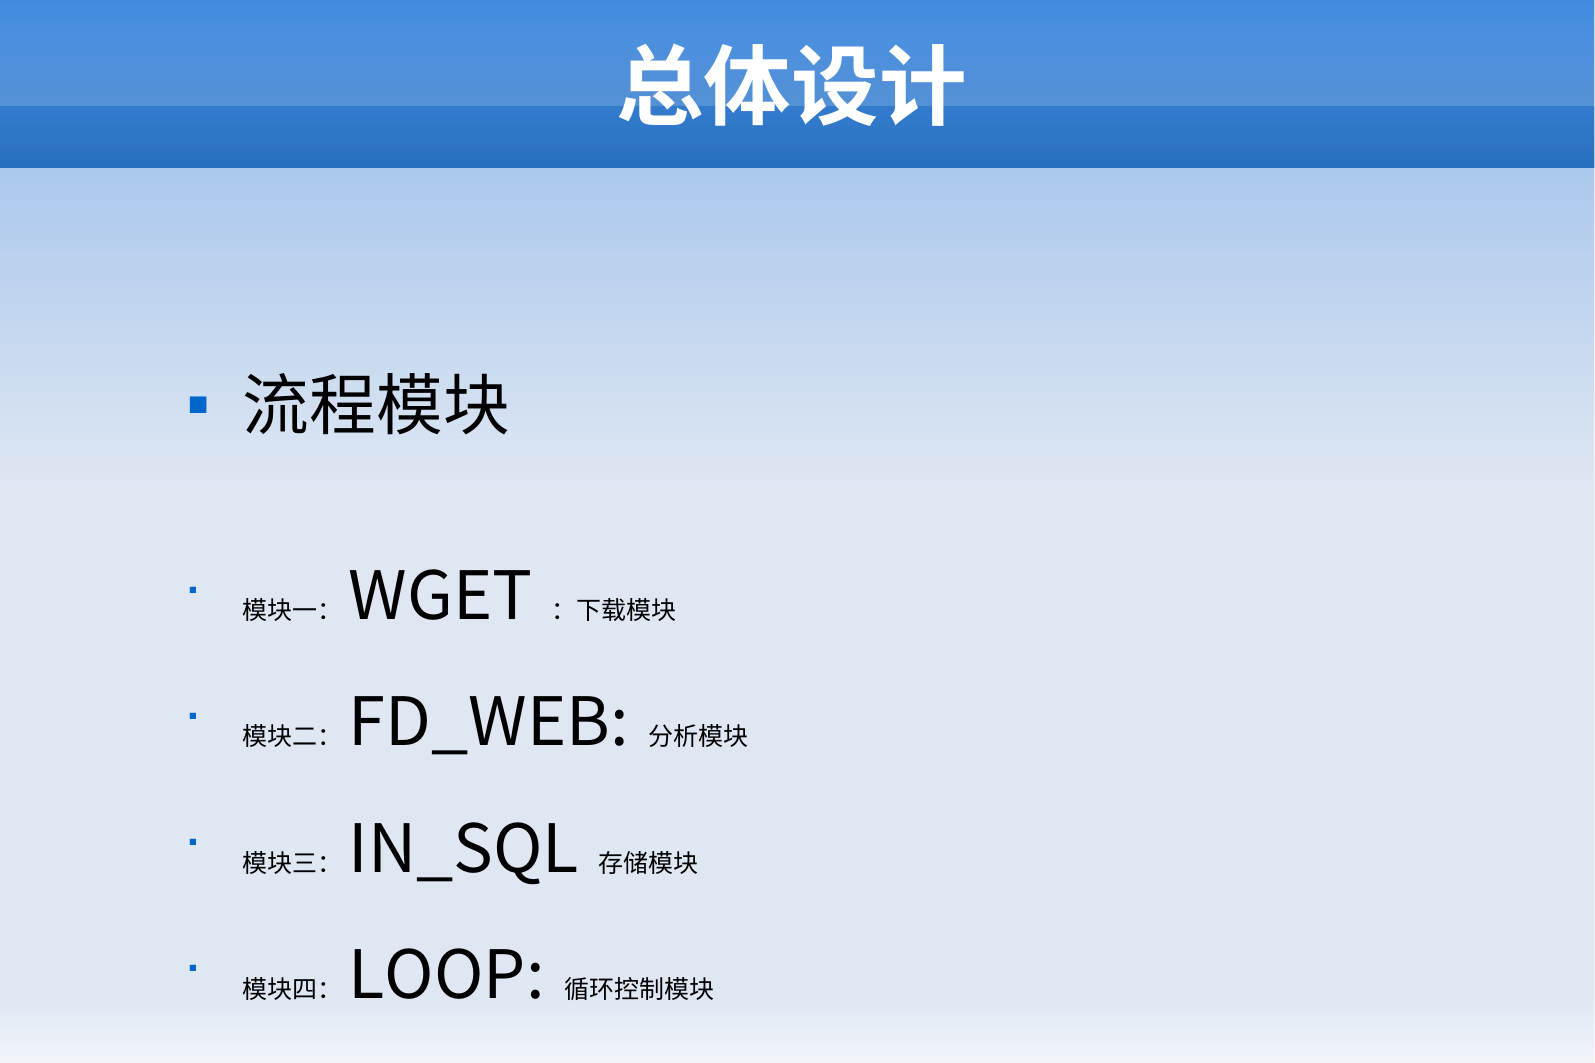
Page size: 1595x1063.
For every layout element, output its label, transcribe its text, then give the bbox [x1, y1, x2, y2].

list 流程模块 模块一：WGET：下载模块 模块二：FD_WEB:分析模块 模块三：IN_SQL存储模块 模块四：LOOP:循环控制模块 [172, 312, 1514, 983]
picture [0, 0, 1595, 1063]
title 总体设计 [74, 0, 1510, 178]
